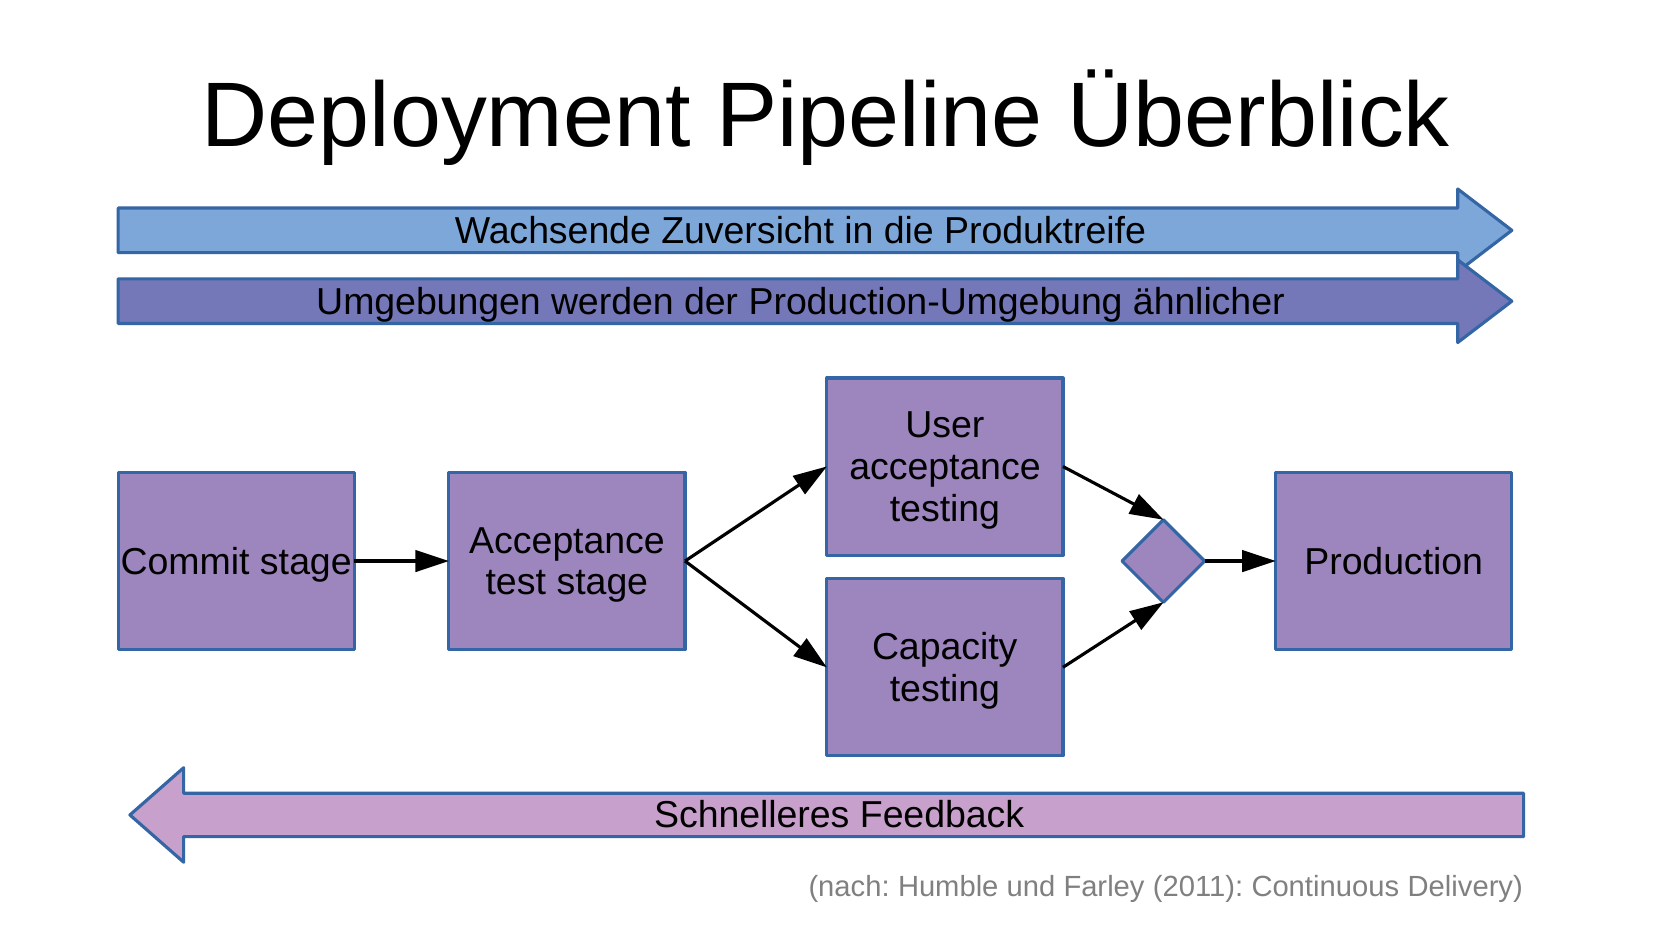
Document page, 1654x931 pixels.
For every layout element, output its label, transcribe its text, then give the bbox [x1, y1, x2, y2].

text_box (nach: Humble und Farley (2011): Continuous Delivery) [793, 862, 1539, 910]
text_box Production [1275, 472, 1512, 650]
text_box Umgebungen werden der Production-Umgebung ähnlicher [118, 259, 1512, 343]
text_box Commit stage [118, 472, 355, 650]
text_box Capacity testing [826, 578, 1063, 756]
text_box Wachsende Zuversicht in die Produktreife [118, 188, 1512, 266]
title Deployment Pipeline Überblick [82, 37, 1571, 193]
text_box [1122, 520, 1205, 602]
text_box User acceptance testing [826, 377, 1063, 556]
text_box Acceptance test stage [448, 472, 686, 650]
text_box Schnelleres Feedback [129, 767, 1524, 863]
